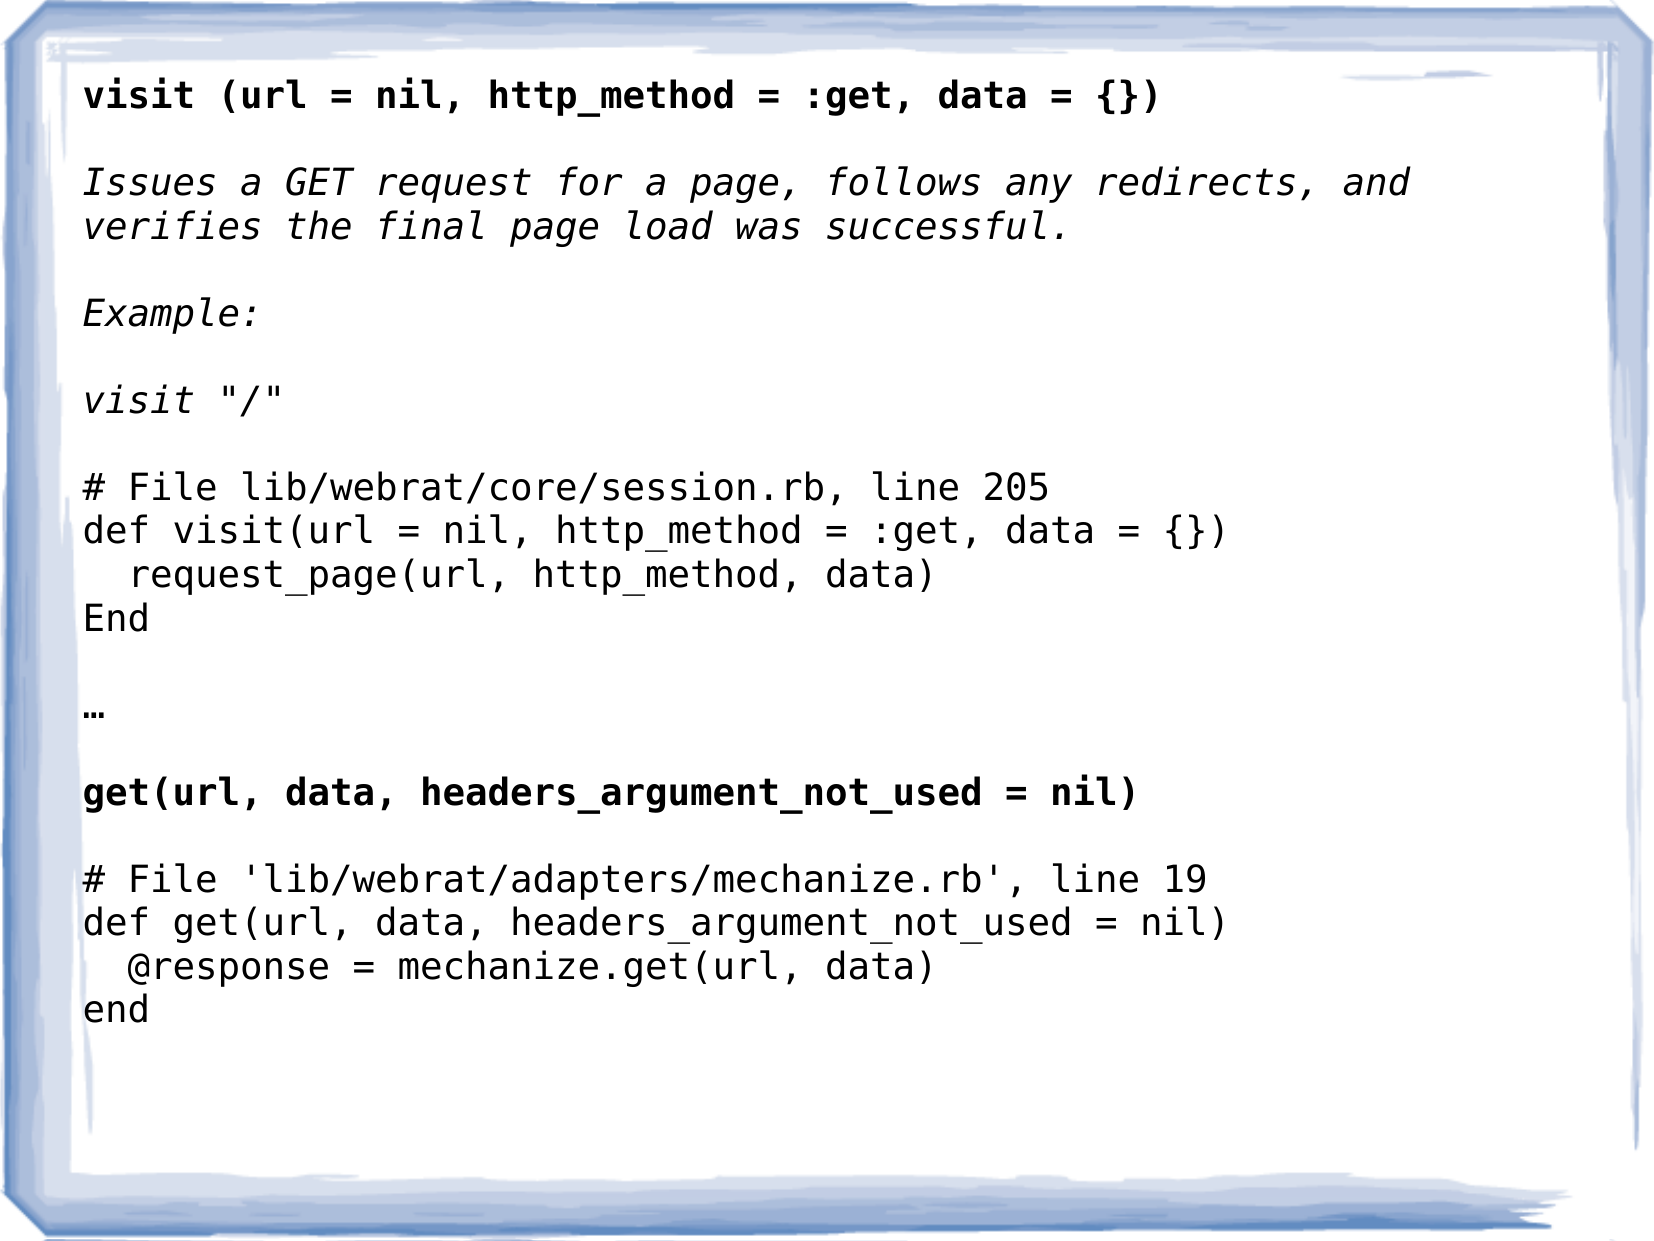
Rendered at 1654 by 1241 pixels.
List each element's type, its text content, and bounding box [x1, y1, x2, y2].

picture [0, 0, 1654, 1241]
subtitle visit (url = nil, http_method = :get, data = {}) Issues a GET request for a page, follows any redirects, and verifies the final page load was successful. Example: visit "/" # File lib/webrat/core/session.rb, line 205 def visit(url = nil, http_method = :get, data = {}) request_page(url, http_method, data) End … get(url, data, headers_argument_not_used = nil) # File 'lib/webrat/adapters/mechanize.rb', line 19 def get(url, data, headers_argument_not_used = nil) @response = mechanize.get(url, data) end [82, 56, 1571, 1136]
